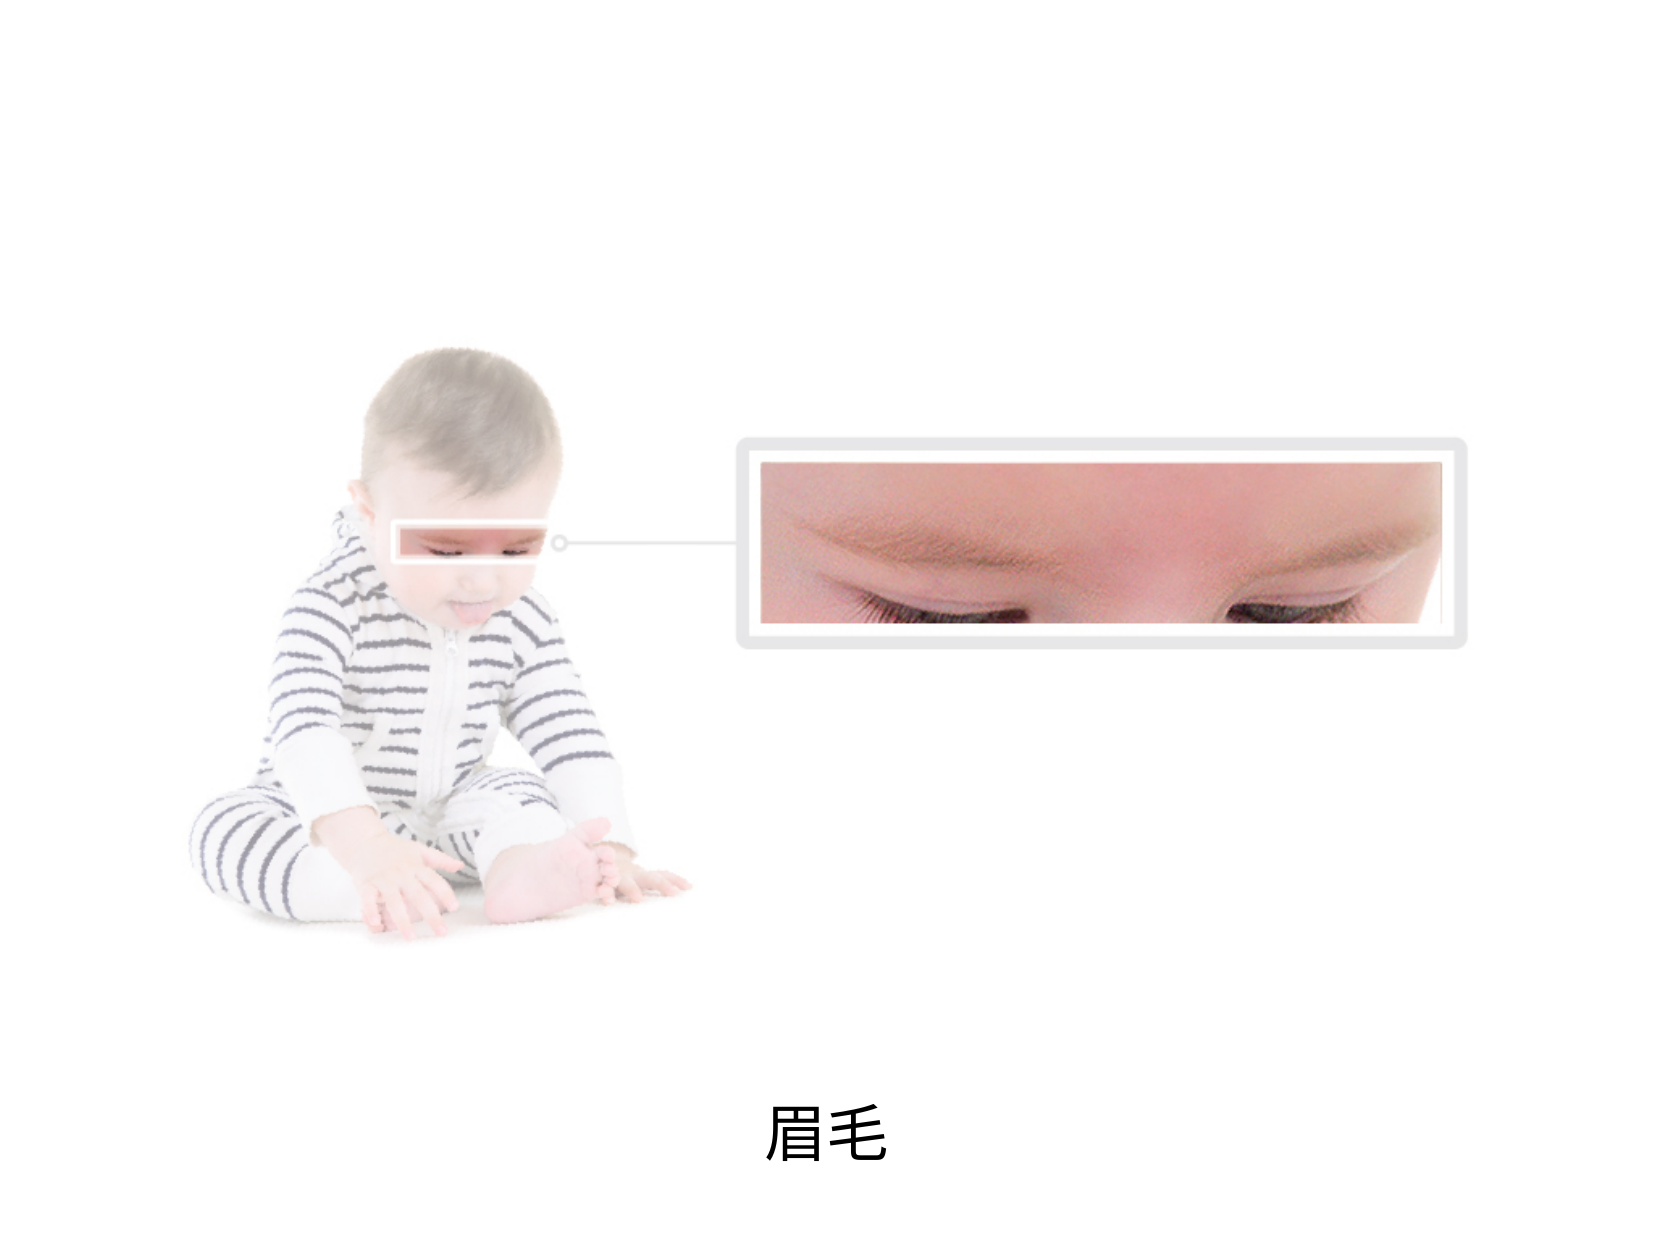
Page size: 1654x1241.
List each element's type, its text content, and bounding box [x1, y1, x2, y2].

picture [0, 0, 1654, 1241]
title 眉毛 [82, 1025, 1571, 1233]
